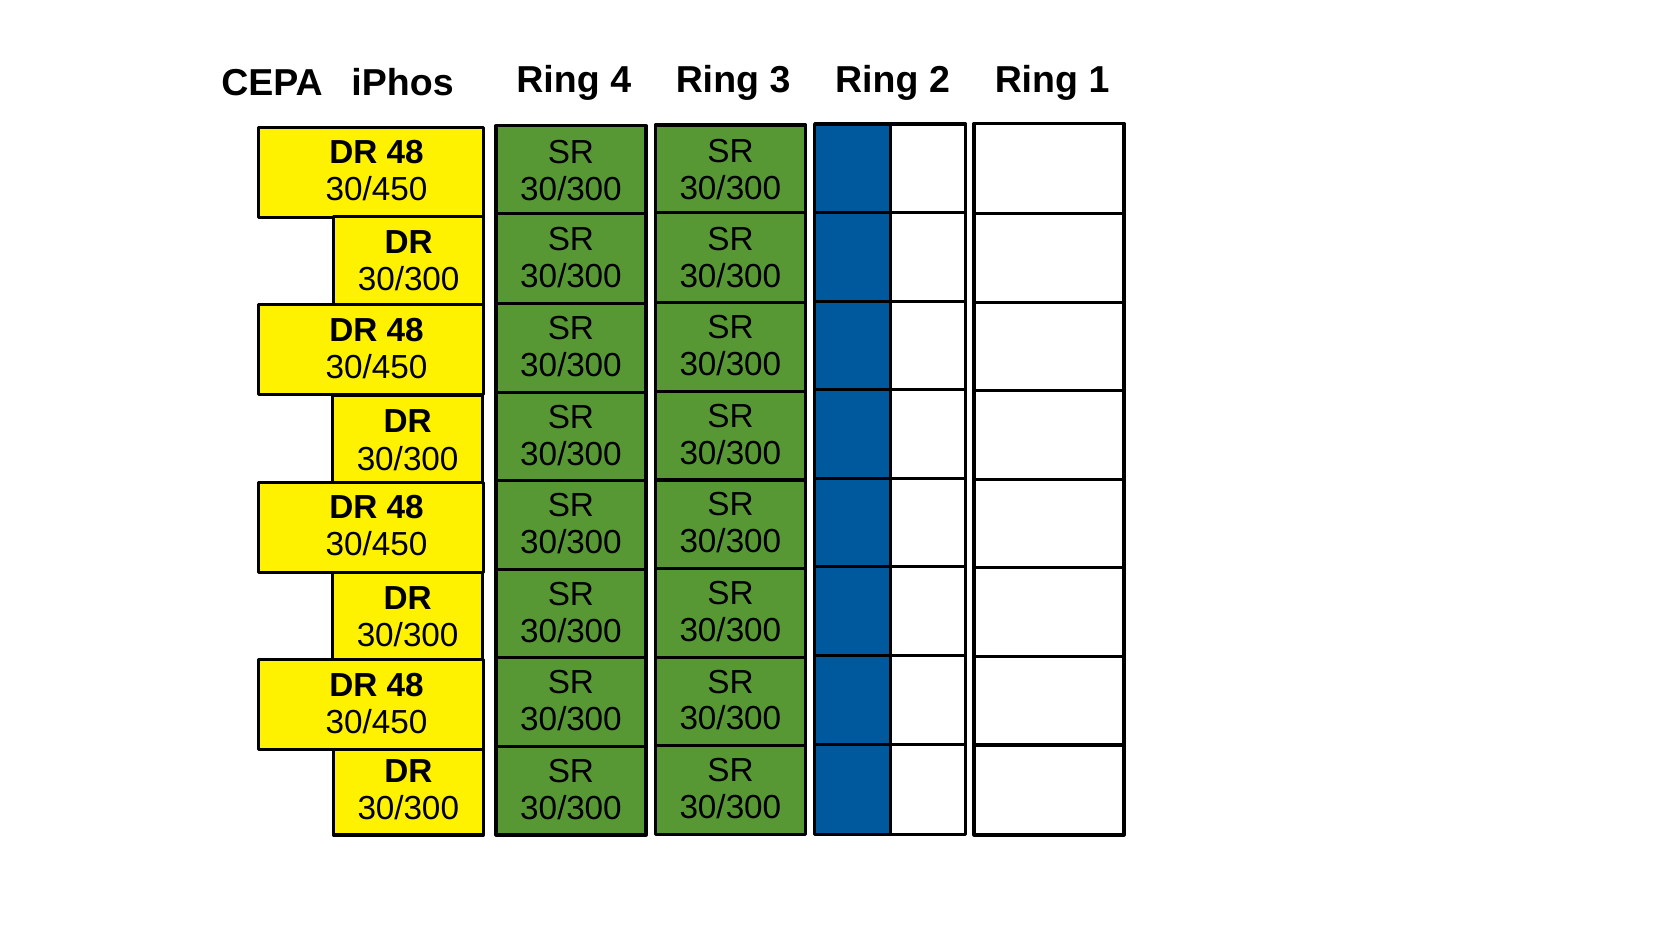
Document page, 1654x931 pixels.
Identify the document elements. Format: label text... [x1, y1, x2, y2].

text_box DR 48 30/450 [286, 658, 467, 750]
text_box SR 30/300 [640, 797, 821, 886]
text_box SR 30/300 [484, 709, 640, 798]
text_box SR 30/300 [484, 213, 640, 355]
text_box [467, 659, 484, 750]
text_box Ring 3 [661, 51, 812, 109]
text_box Ring 4 [501, 51, 652, 109]
text_box DR 48 30/450 [286, 126, 467, 218]
text_box [974, 123, 1125, 835]
text_box [467, 304, 484, 395]
text_box SR 30/300 [640, 620, 814, 708]
text_box SR 30/300 [640, 531, 814, 620]
text_box [467, 482, 484, 573]
text_box SR 30/300 [484, 443, 640, 532]
text_box Ring 1 [979, 51, 1130, 109]
text_box CEPA [206, 54, 357, 112]
text_box [258, 482, 286, 573]
text_box [258, 304, 286, 395]
text_box [814, 124, 966, 835]
text_box DR 30/300 [318, 216, 499, 306]
text_box [258, 659, 286, 750]
text_box SR 30/300 [640, 354, 814, 443]
text_box SR 30/300 [484, 355, 640, 443]
text_box Ring 2 [820, 51, 971, 109]
text_box iPhos [357, 54, 487, 112]
text_box SR 30/300 [640, 124, 814, 212]
text_box DR 48 30/450 [286, 303, 467, 395]
text_box [467, 127, 484, 216]
text_box DR 30/300 [317, 572, 498, 662]
text_box SR 30/300 [484, 532, 640, 621]
text_box SR 30/300 [481, 125, 640, 213]
text_box SR 30/300 [640, 708, 814, 797]
text_box DR 30/300 [318, 745, 499, 834]
text_box SR 30/300 [484, 621, 640, 709]
text_box DR 48 30/450 [286, 481, 467, 573]
text_box SR 30/300 [481, 798, 640, 886]
text_box [258, 127, 286, 218]
text_box SR 30/300 [640, 443, 814, 531]
text_box SR 30/300 [640, 212, 814, 354]
text_box DR 30/300 [317, 395, 498, 485]
